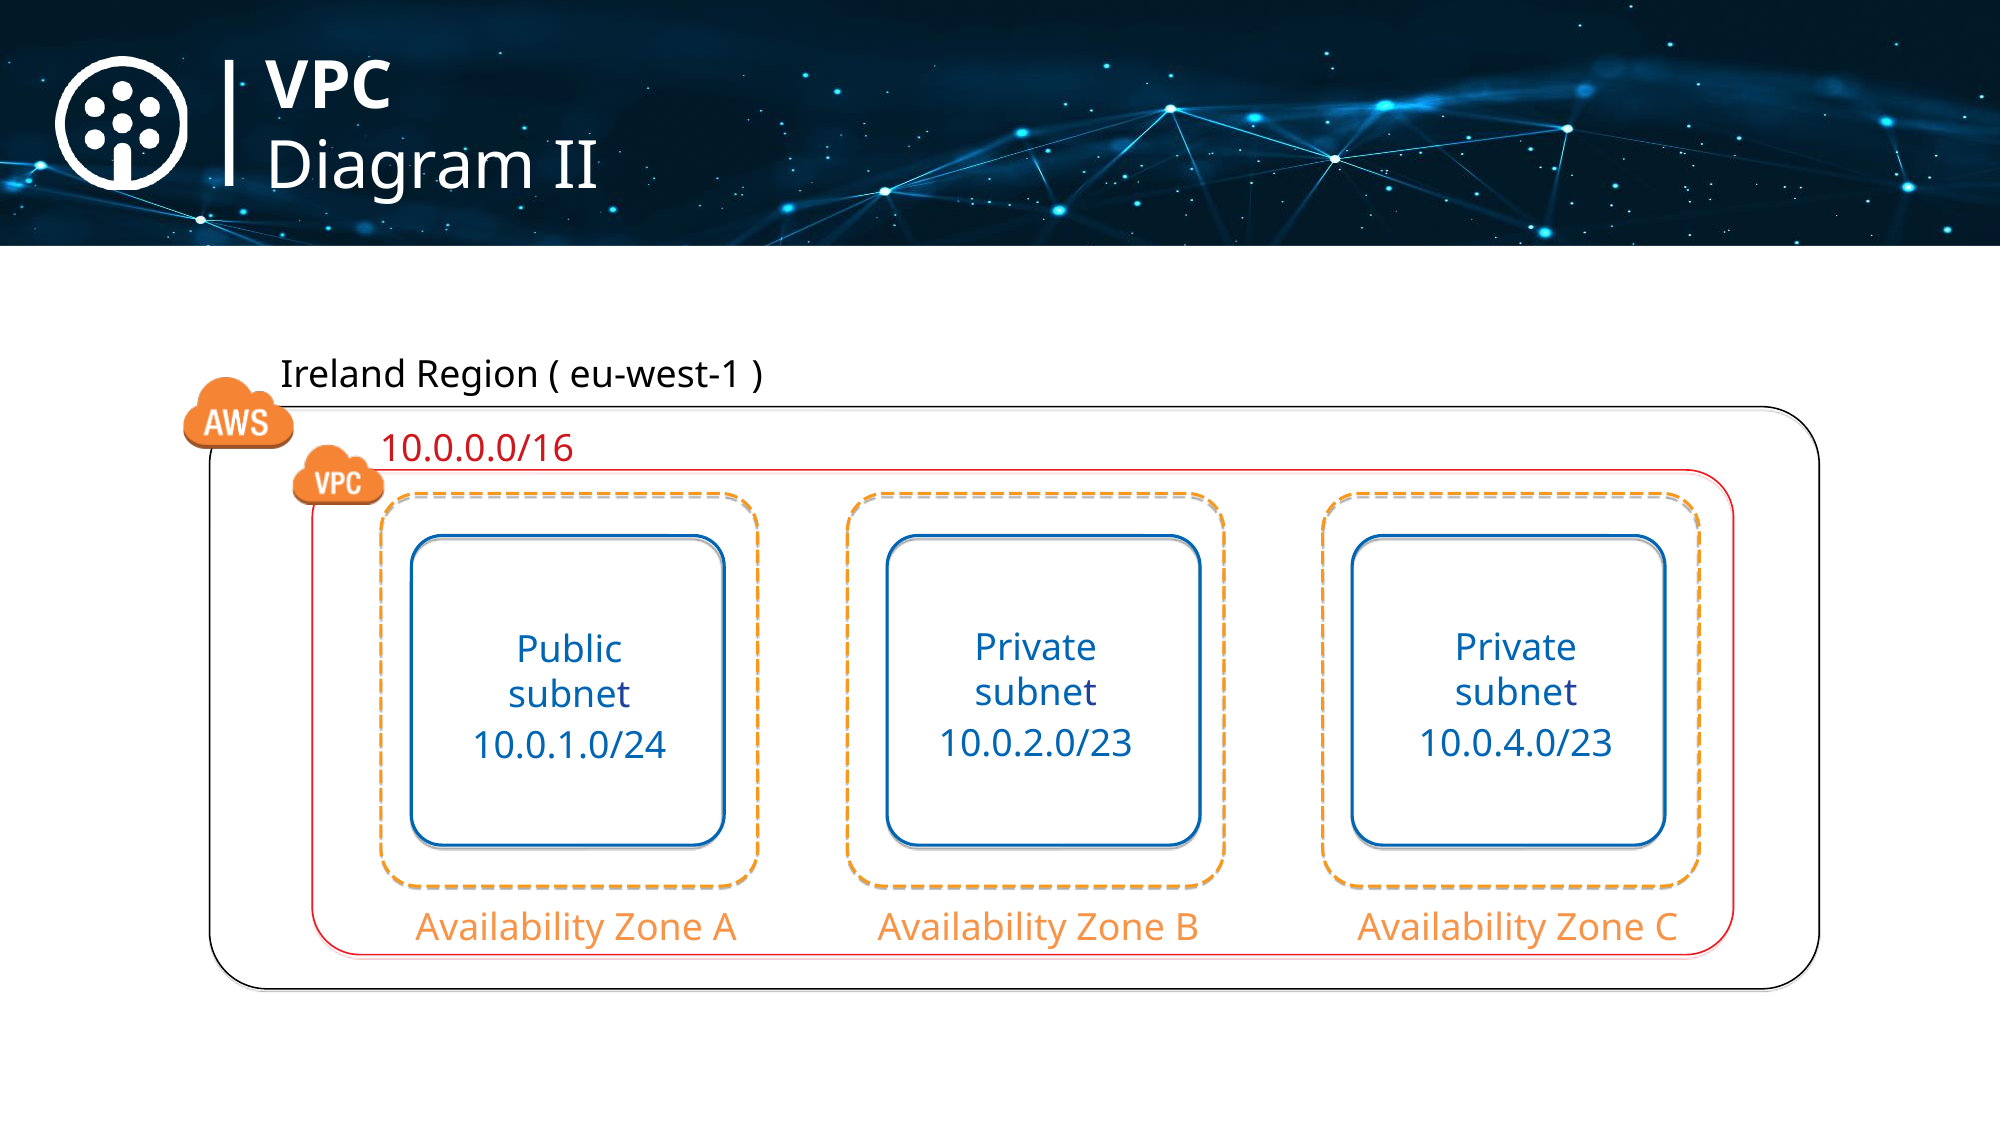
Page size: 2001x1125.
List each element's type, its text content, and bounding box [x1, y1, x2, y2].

text_box 10.0.0.0/16 [365, 416, 809, 482]
text_box [224, 59, 234, 186]
text_box Ireland Region ( eu-west-1 ) [265, 342, 809, 425]
text_box [0, 245, 2000, 1125]
text_box VPC Diagram II [250, 34, 1375, 210]
text_box Availability Zone A [363, 896, 789, 939]
text_box Public subnet 10.0.1.0/24 [444, 617, 694, 717]
text_box Availability Zone C [1305, 896, 1731, 939]
picture [0, 0, 2000, 245]
text_box Private subnet 10.0.2.0/23 [911, 615, 1161, 715]
text_box Availability Zone B [826, 896, 1252, 939]
picture [180, 355, 385, 505]
text_box Private subnet 10.0.4.0/23 [1391, 615, 1641, 715]
